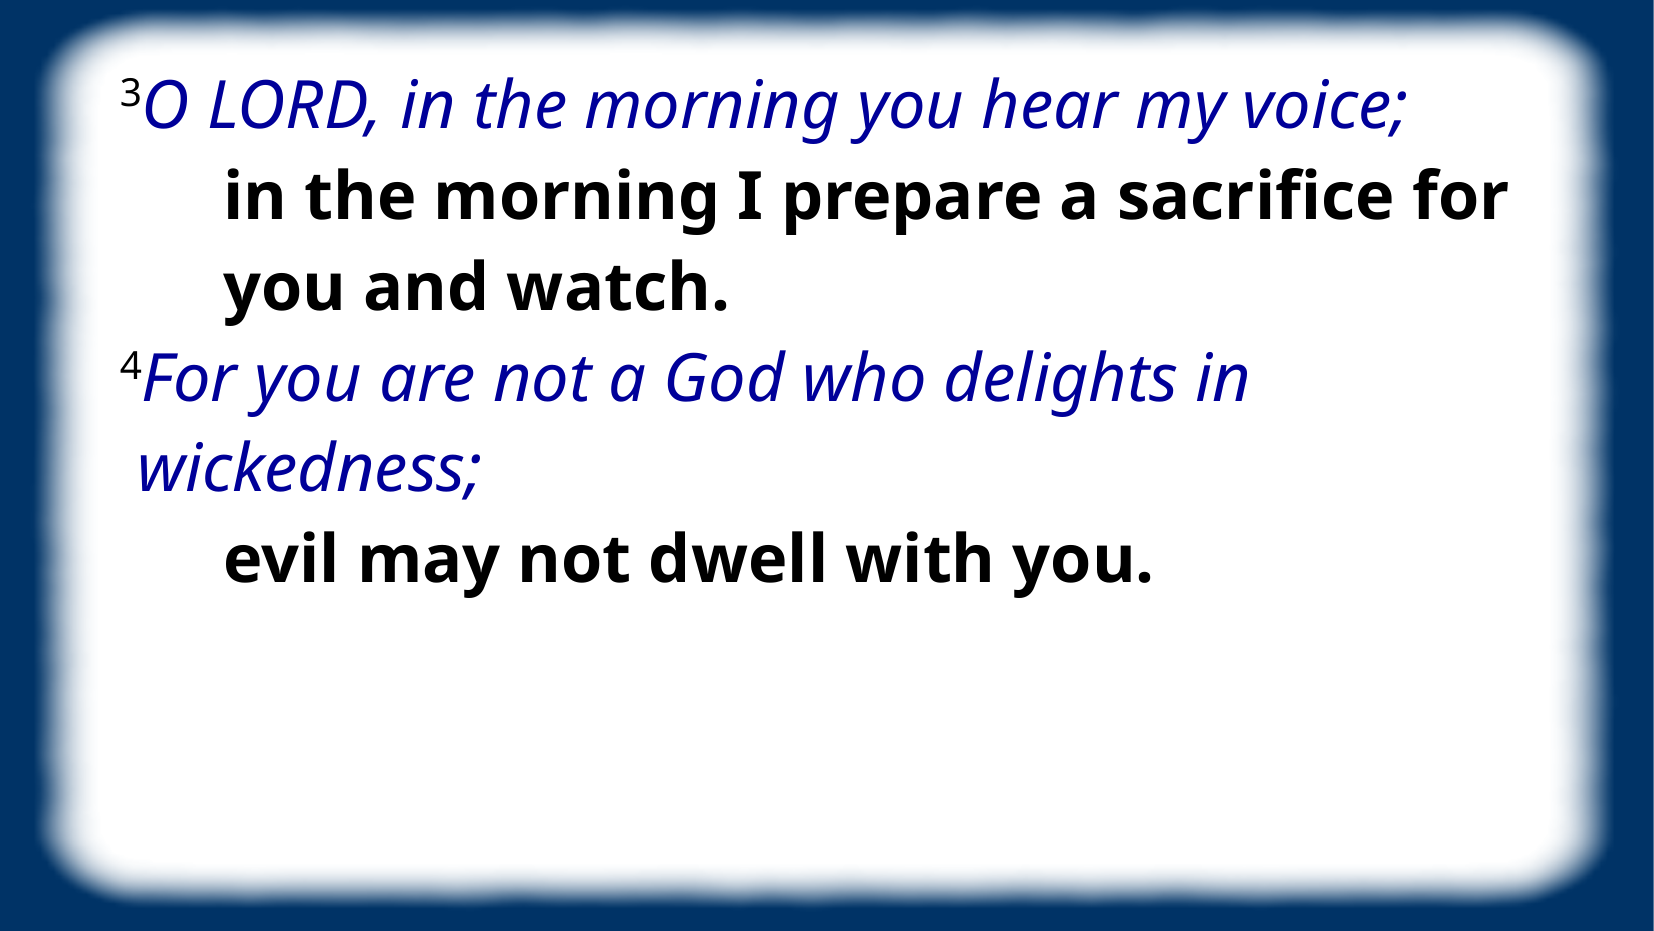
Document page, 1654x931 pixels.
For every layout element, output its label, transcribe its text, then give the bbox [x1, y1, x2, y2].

picture [0, 0, 1654, 931]
text_box 3O LORD, in the morning you hear my voice; in the morning I prepare a sacrifice for you and watch. 4For you are not a God who delights in wickedness; evil may not dwell with you. [105, 50, 1561, 598]
